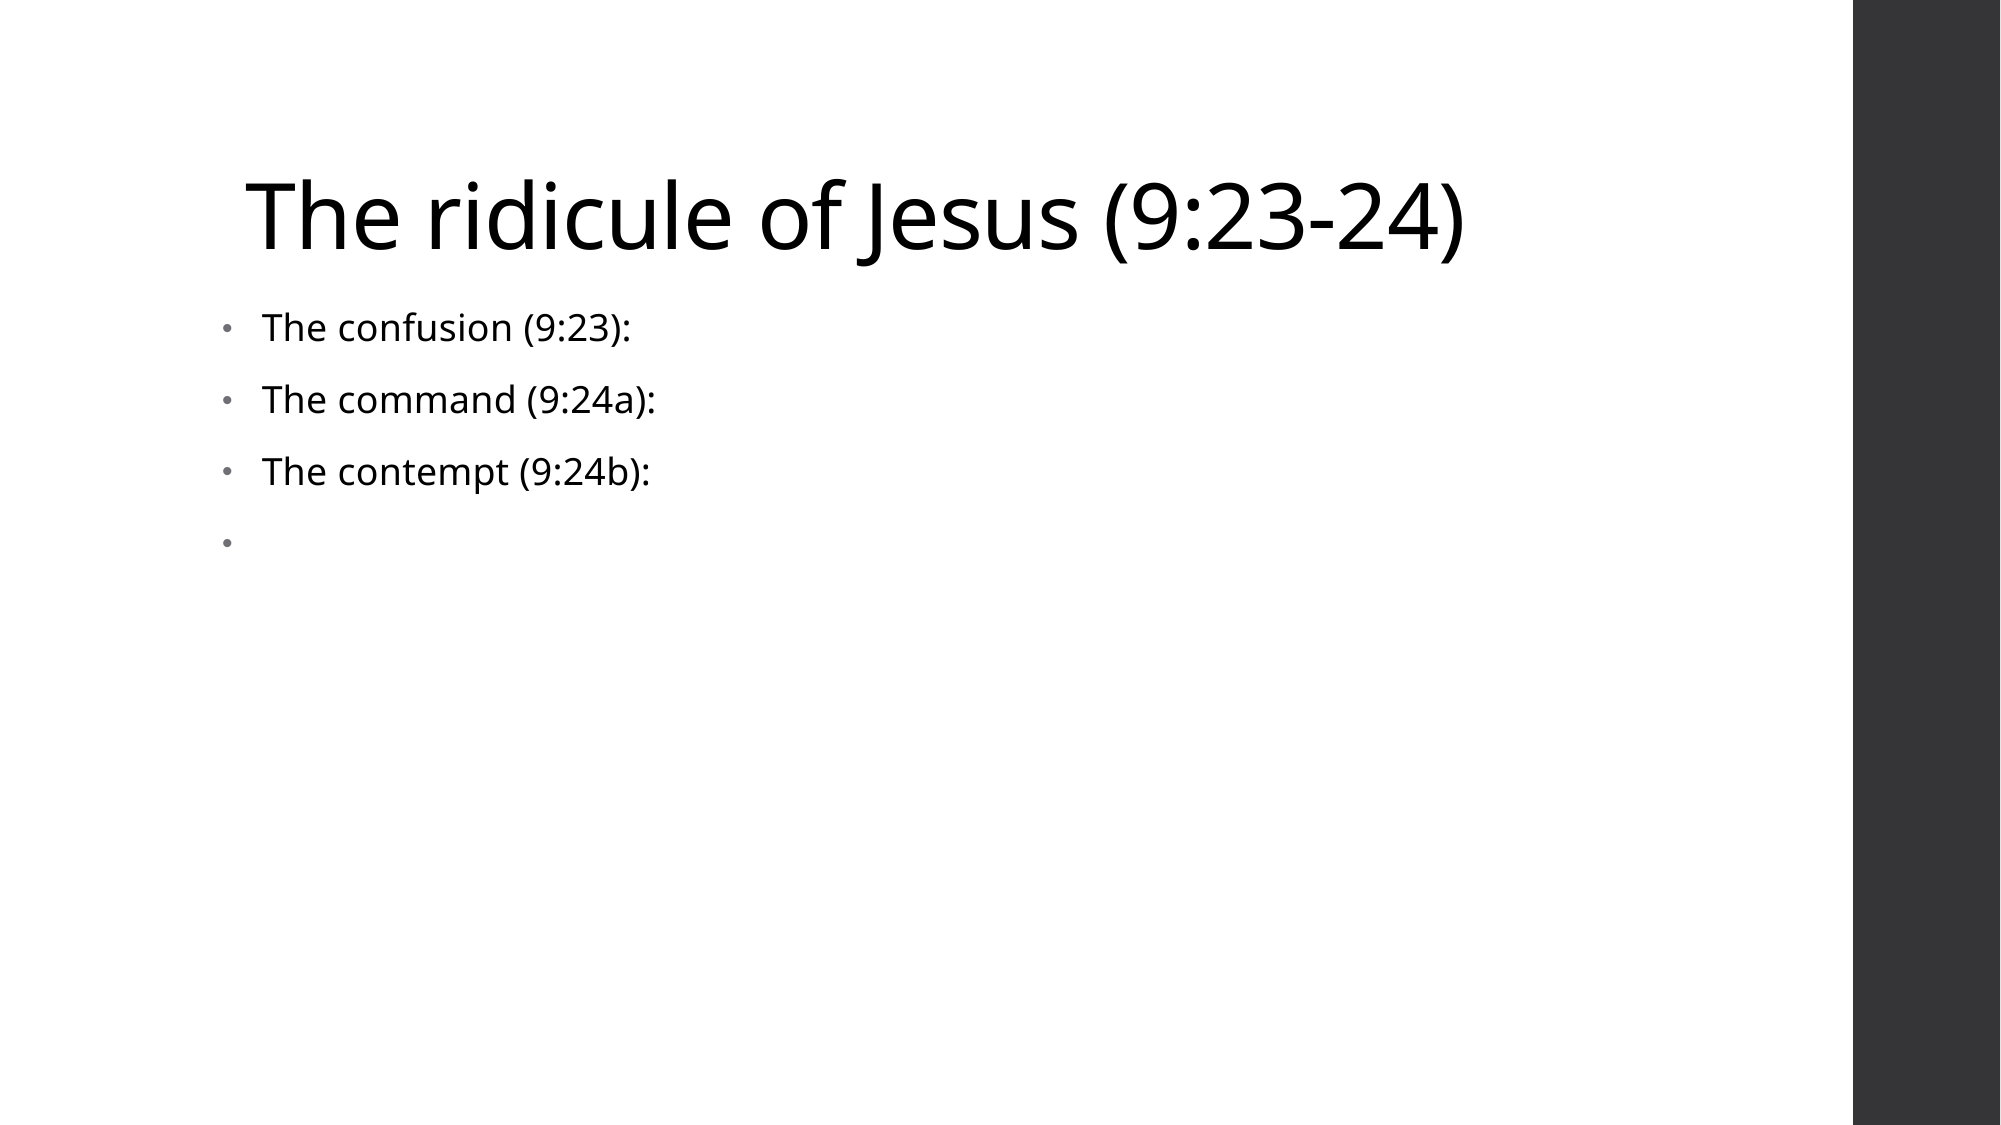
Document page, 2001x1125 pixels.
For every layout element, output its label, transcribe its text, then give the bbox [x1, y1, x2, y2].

title The ridicule of Jesus (9:23-24) [206, 60, 1797, 278]
list The confusion (9:23): The command (9:24a): The contempt (9:24b): [206, 299, 1617, 1014]
